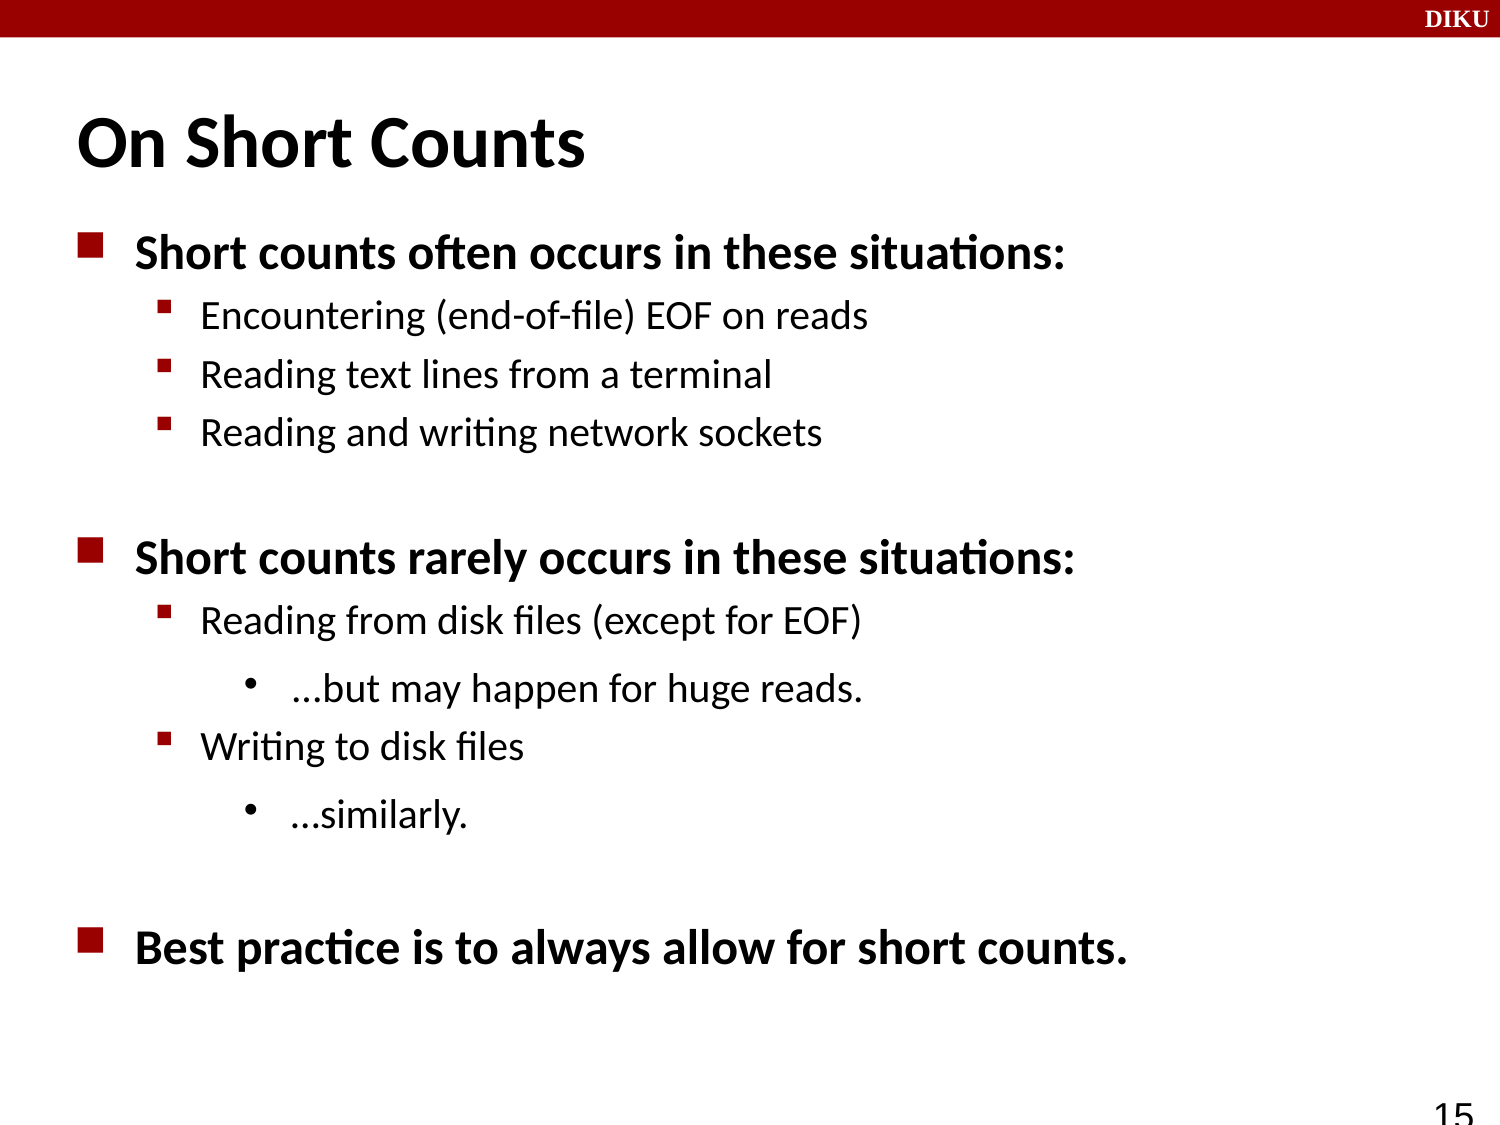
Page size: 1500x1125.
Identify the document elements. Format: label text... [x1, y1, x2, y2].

text_box On Short Counts [62, 74, 1308, 200]
text_box Short counts often occurs in these situations: Encountering (end-of-file) EOF on reads Reading text lines from a terminal Reading and writing network sockets Short counts rarely occurs in these situations: Reading from disk files (except for EOF) ...but may happen for huge reads. Writing to disk files …similarly. Best practice is to always allow for short counts. [63, 212, 1359, 1028]
